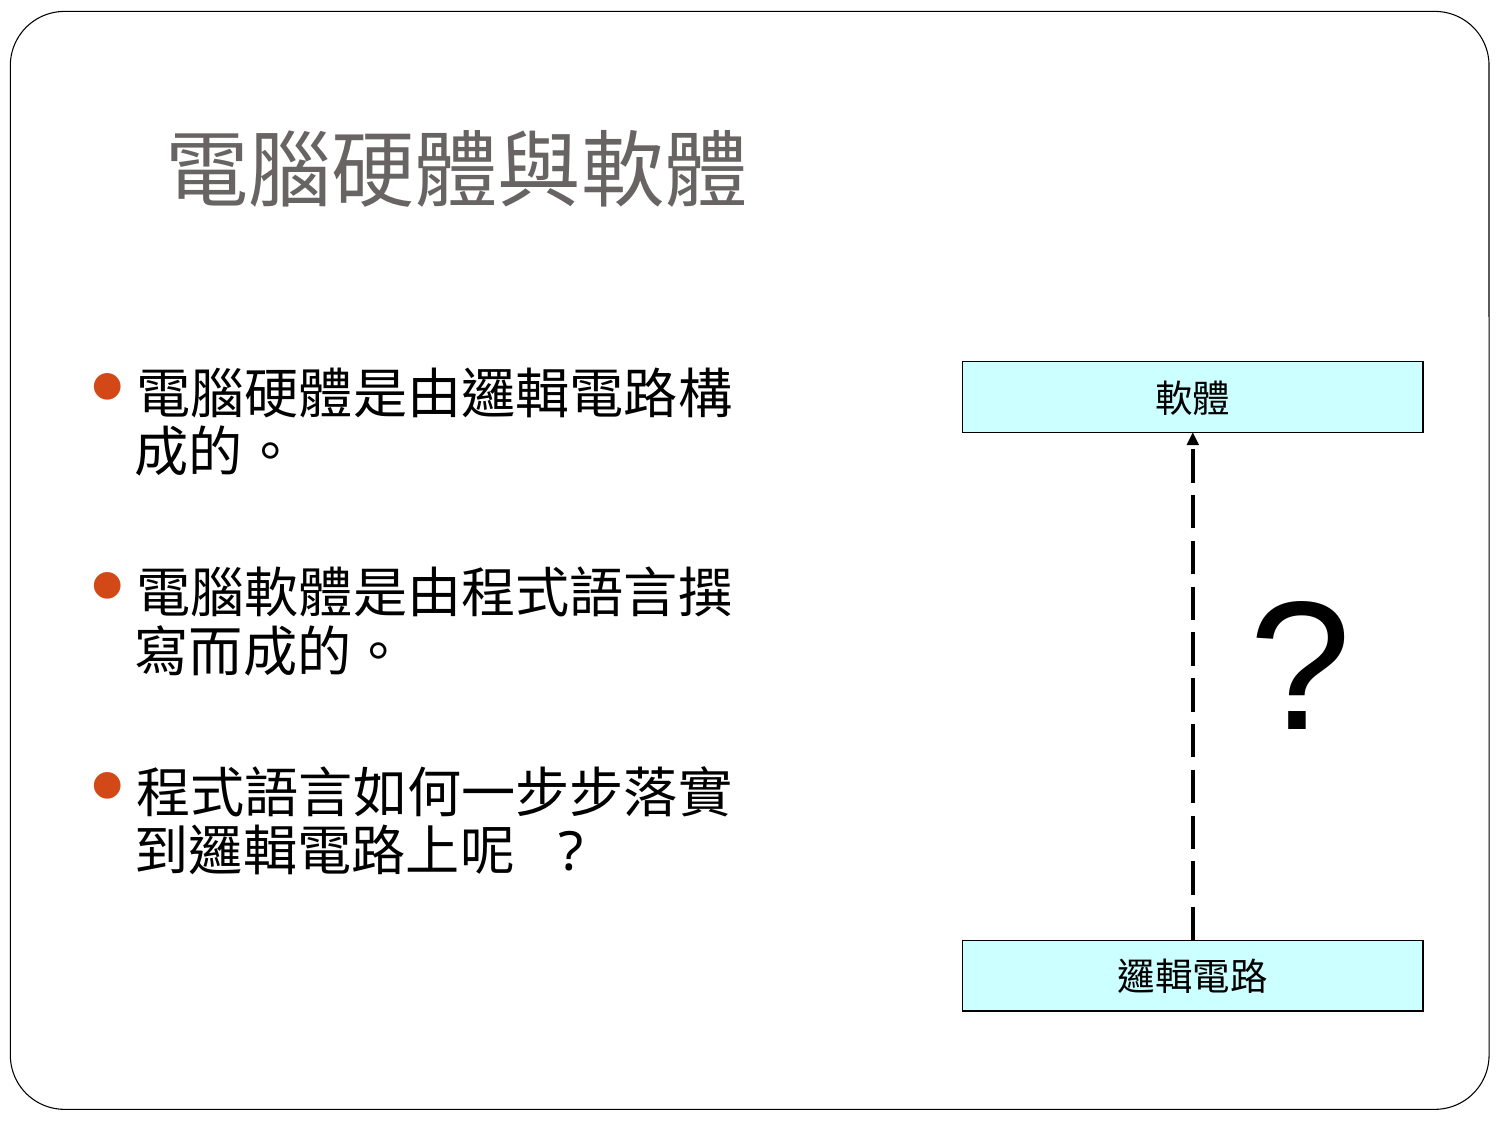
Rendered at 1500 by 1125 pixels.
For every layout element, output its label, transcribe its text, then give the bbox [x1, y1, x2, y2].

text_box 軟體 [962, 361, 1424, 433]
title 電腦硬體與軟體 [150, 44, 1426, 233]
text_box 邏輯電路 [962, 940, 1424, 1012]
text_box ? [1234, 538, 1367, 775]
list 電腦硬體是由邏輯電路構成的。 電腦軟體是由程式語言撰寫而成的。 程式語言如何一步步落實到邏輯電路上呢 ? [75, 282, 786, 1006]
